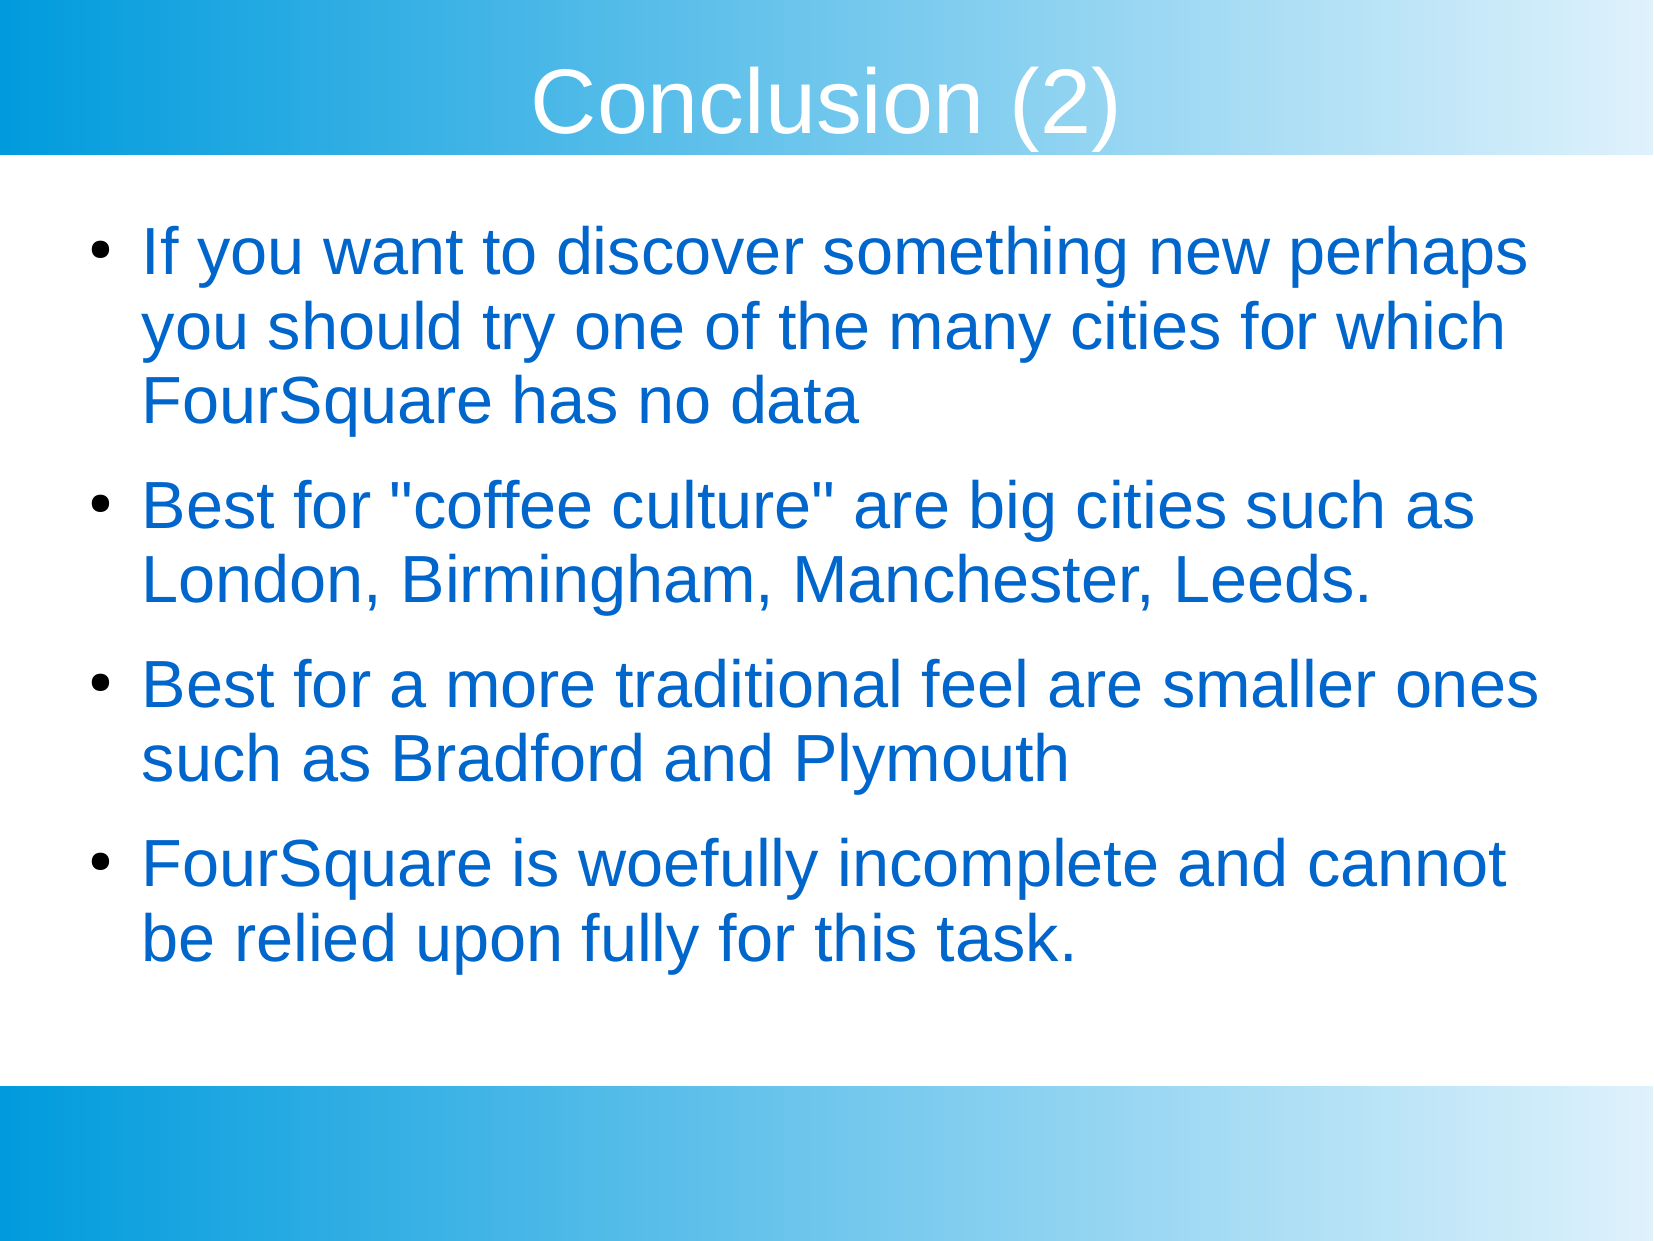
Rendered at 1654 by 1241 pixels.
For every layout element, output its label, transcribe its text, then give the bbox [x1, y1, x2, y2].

title Conclusion (2) [82, 49, 1571, 155]
list If you want to discover something new perhaps you should try one of the many cities for which FourSquare has no data Best for "coffee culture" are big cities such as London, Birmingham, Manchester, Leeds. Best for a more traditional feel are smaller ones such as Bradford and Plymouth FourSquare is woefully incomplete and cannot be relied upon fully for this task. [70, 213, 1560, 934]
